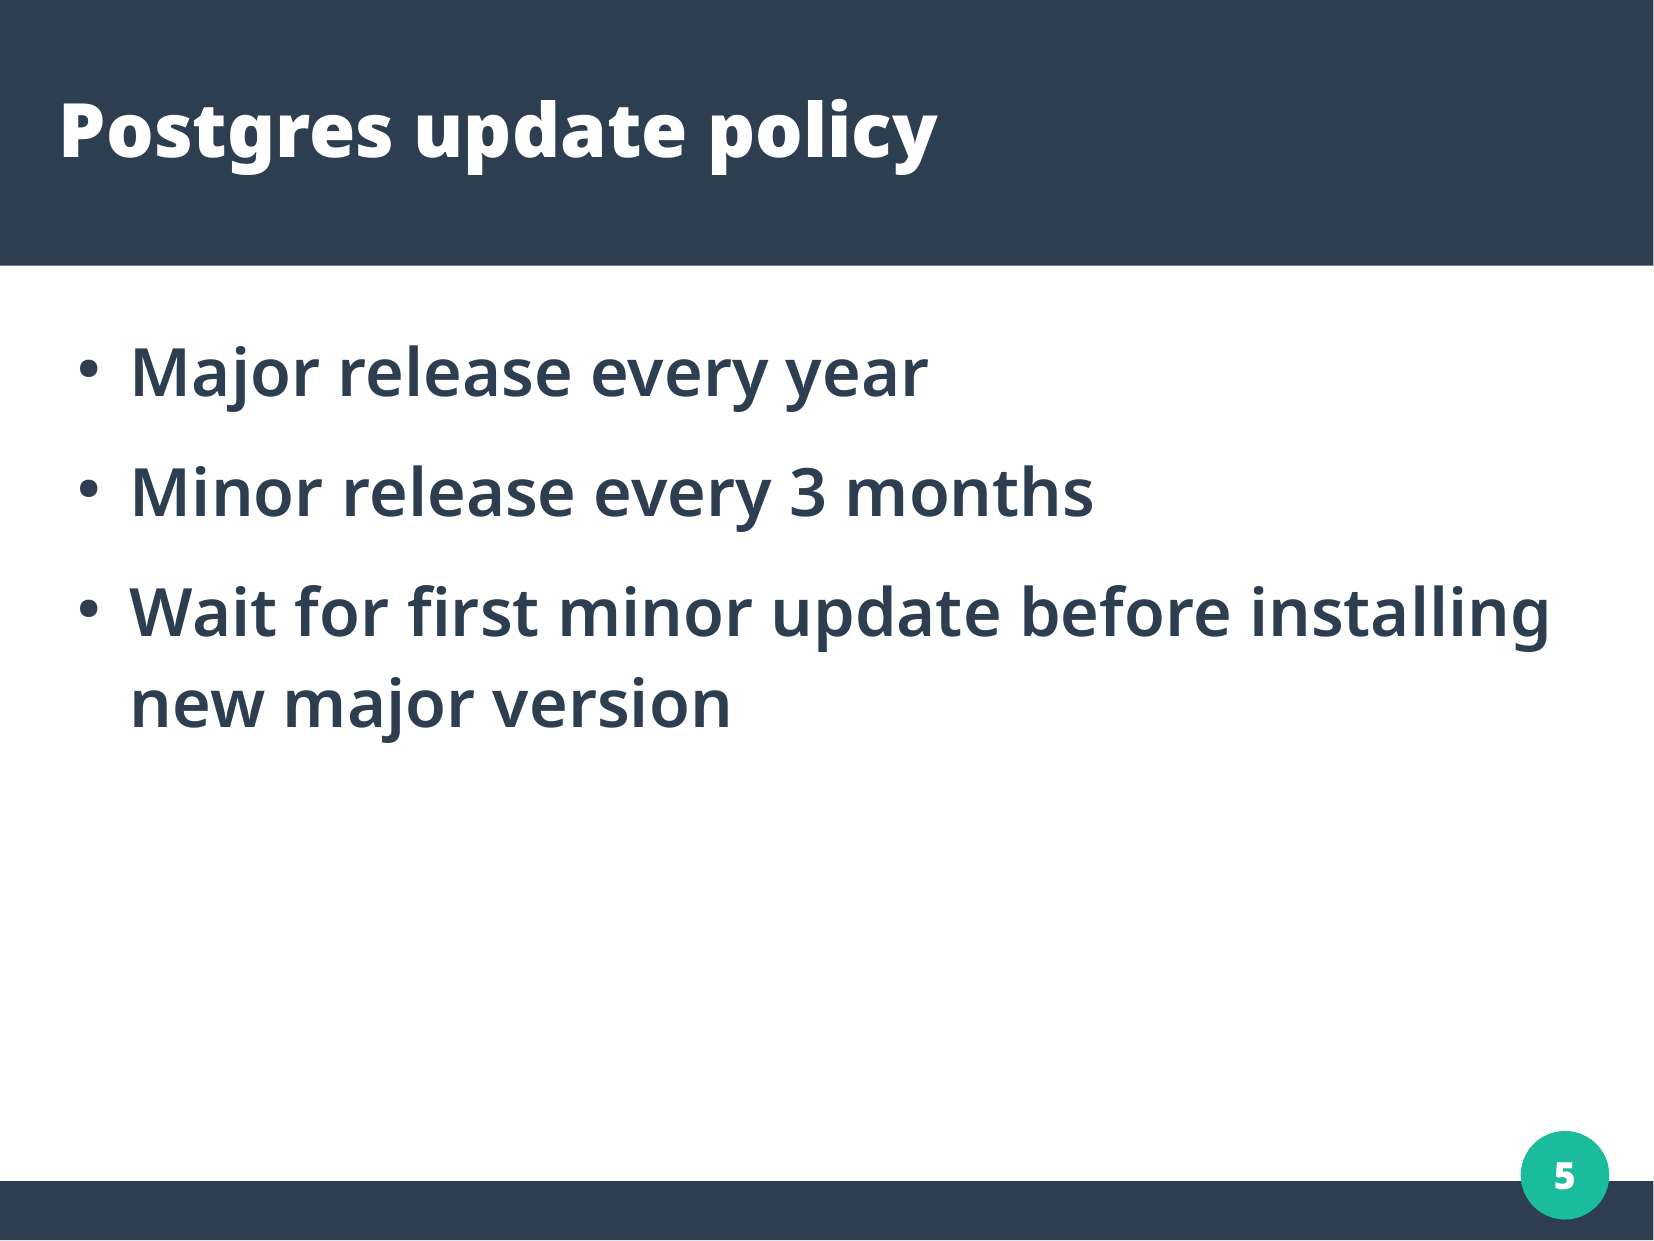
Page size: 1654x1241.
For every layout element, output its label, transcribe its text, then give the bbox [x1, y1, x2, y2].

list Major release every year Minor release every 3 months Wait for first minor update before installing new major version [59, 324, 1595, 1152]
title Postgres update policy [59, 49, 1595, 207]
